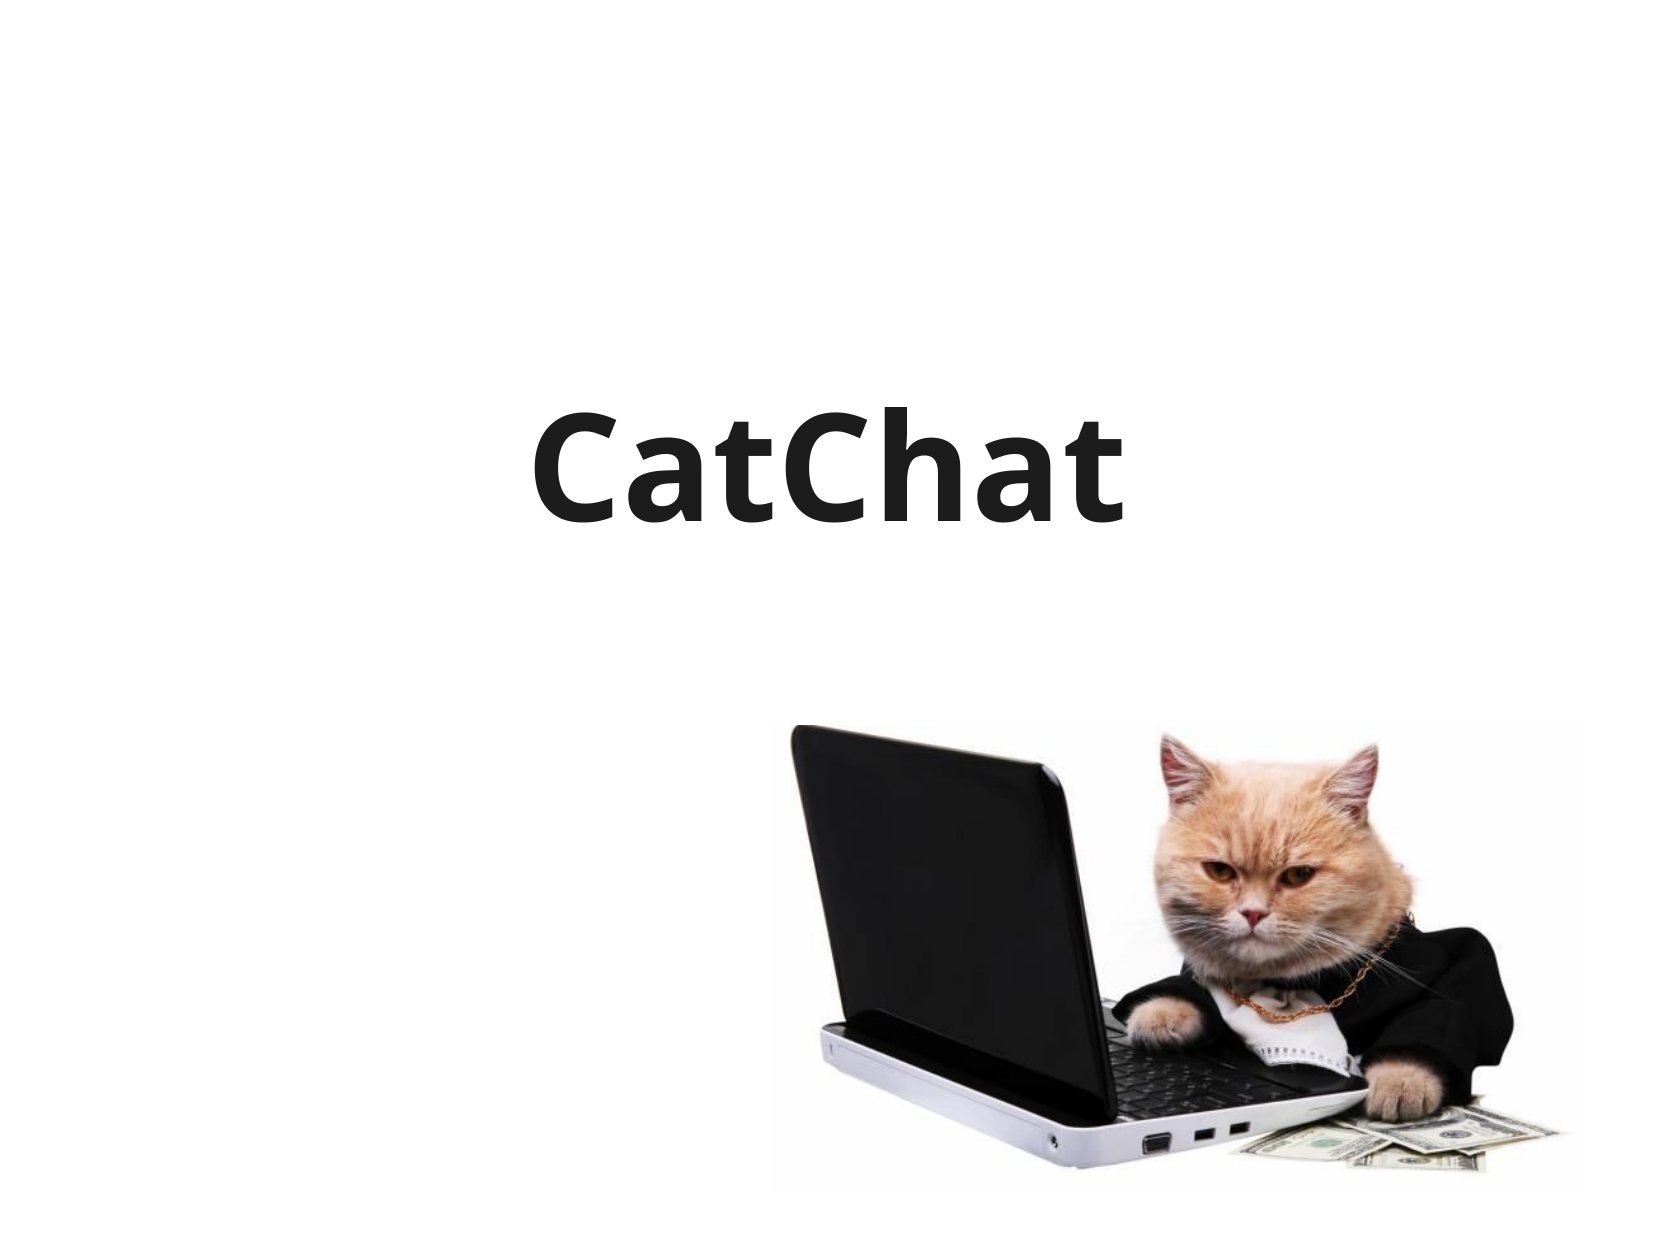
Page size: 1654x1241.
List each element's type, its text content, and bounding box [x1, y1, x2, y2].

title CatChat [82, 357, 1571, 570]
picture [770, 725, 1583, 1193]
